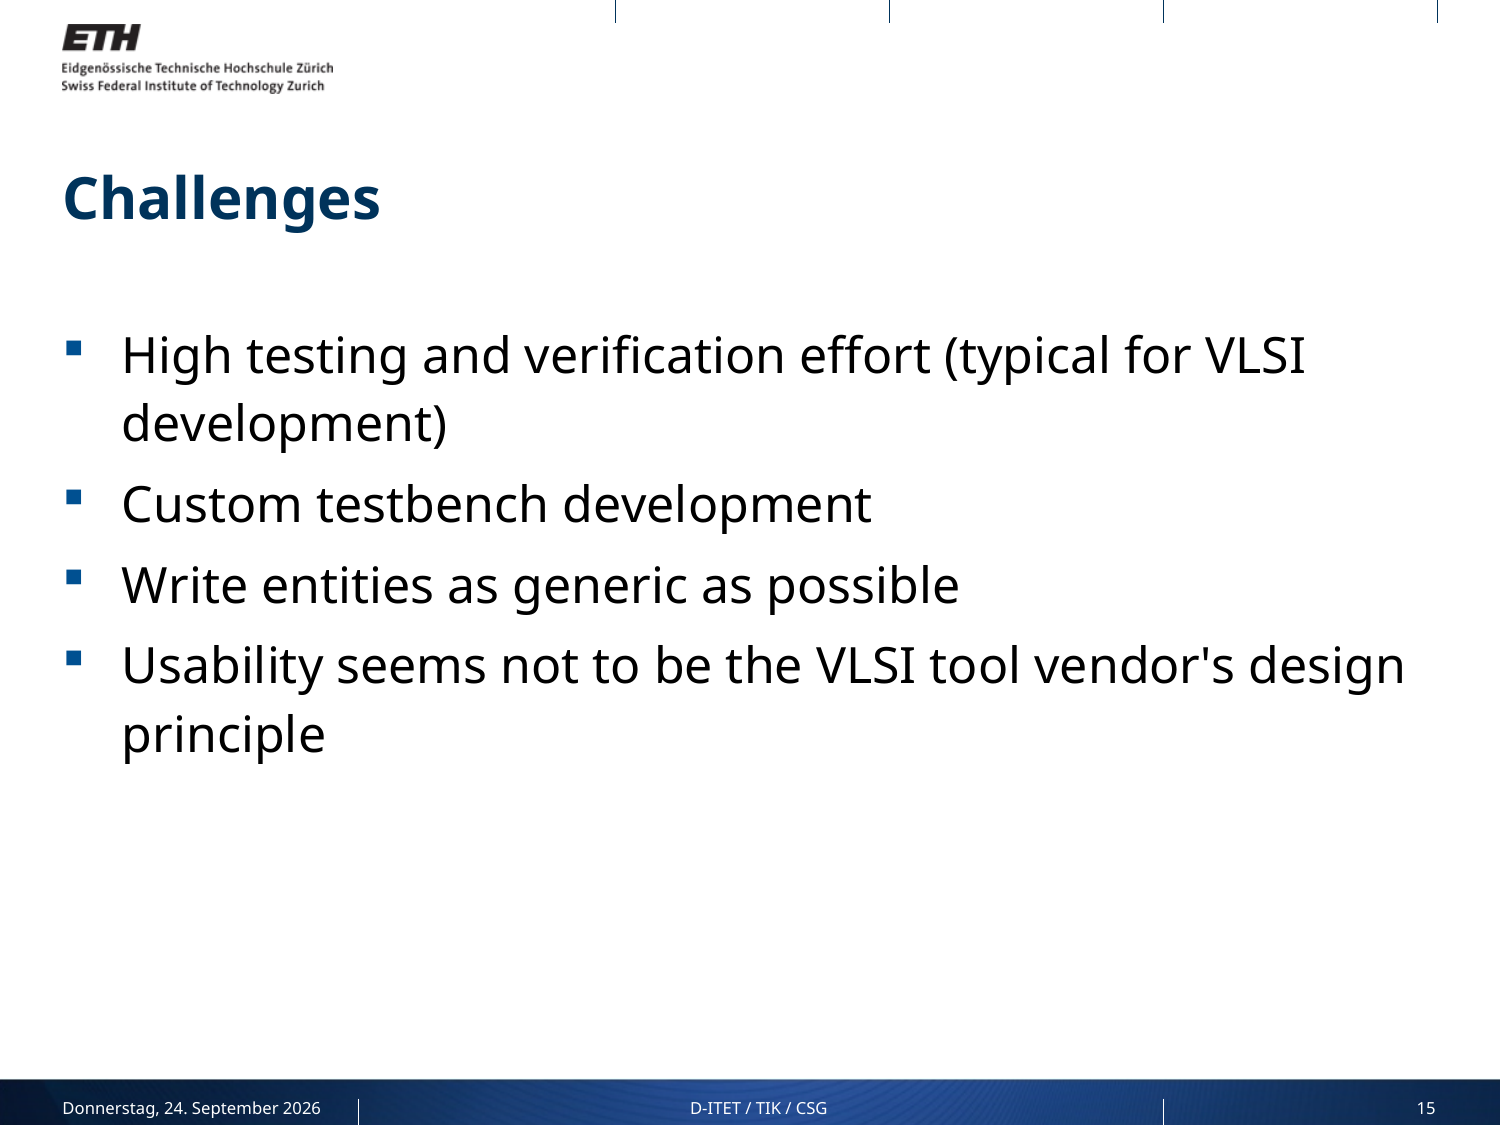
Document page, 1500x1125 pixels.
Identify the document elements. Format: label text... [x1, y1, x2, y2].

title Challenges [62, 157, 1438, 296]
picture [0, 1078, 1500, 1125]
picture [62, 24, 333, 94]
list High testing and verification effort (typical for VLSI development) Custom testbench development Write entities as generic as possible Usability seems not to be the VLSI tool vendor's design principle [62, 319, 1438, 1067]
